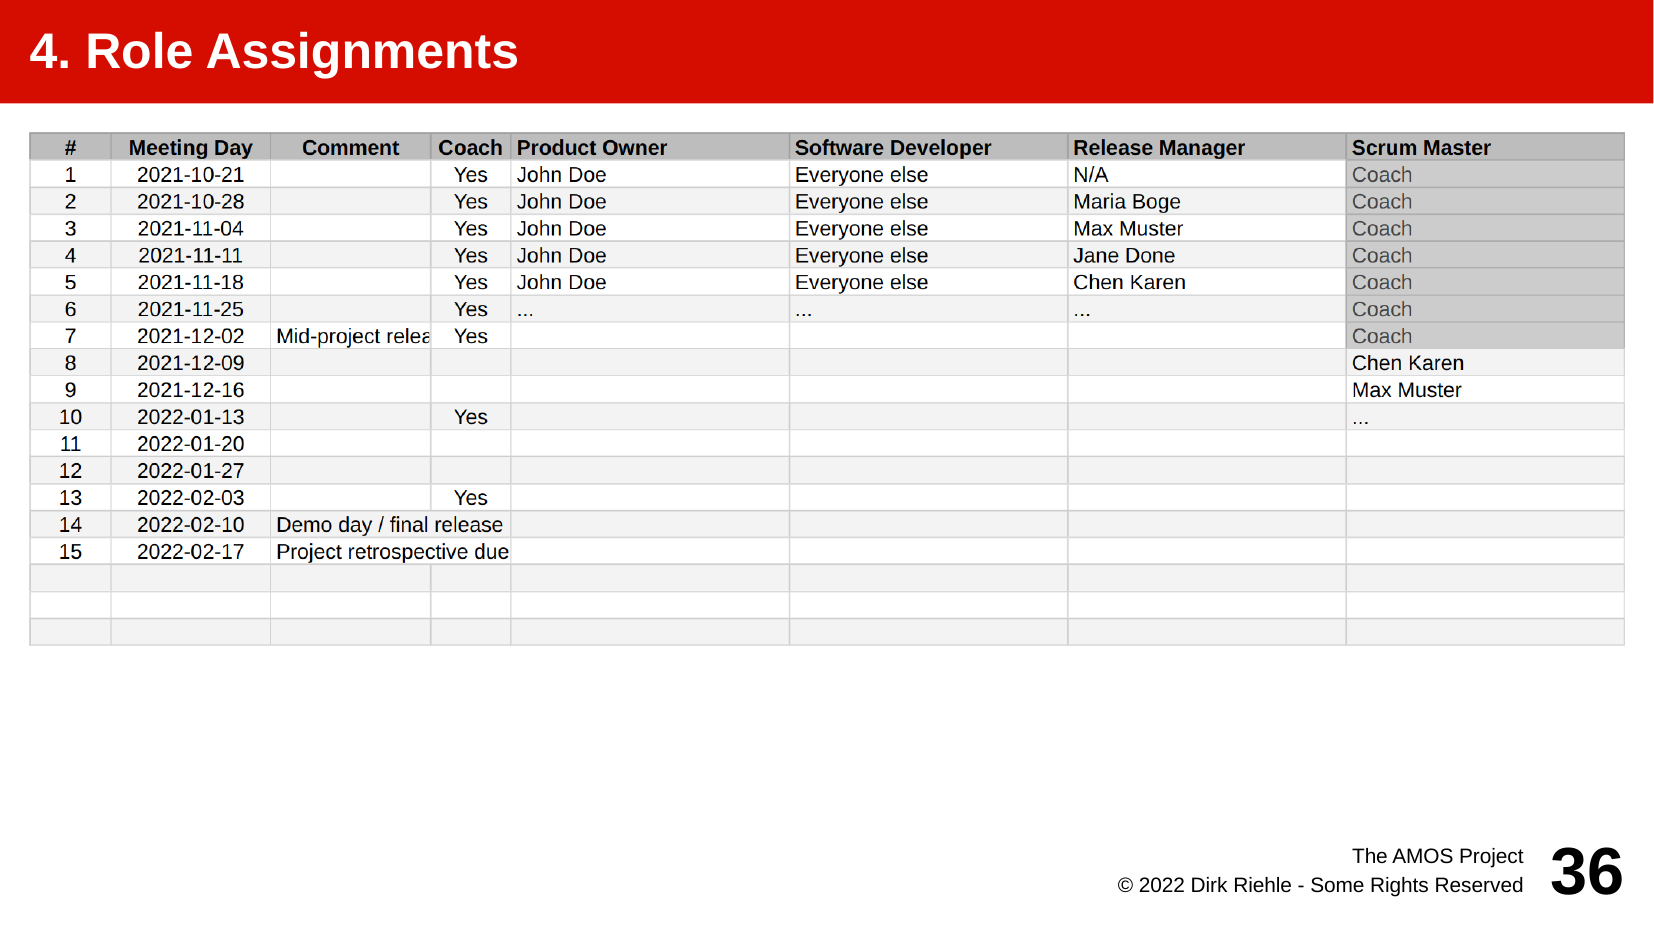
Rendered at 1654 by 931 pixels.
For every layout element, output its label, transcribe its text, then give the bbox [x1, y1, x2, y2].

title 4. Role Assignments [0, 0, 1654, 104]
picture [29, 132, 1625, 812]
